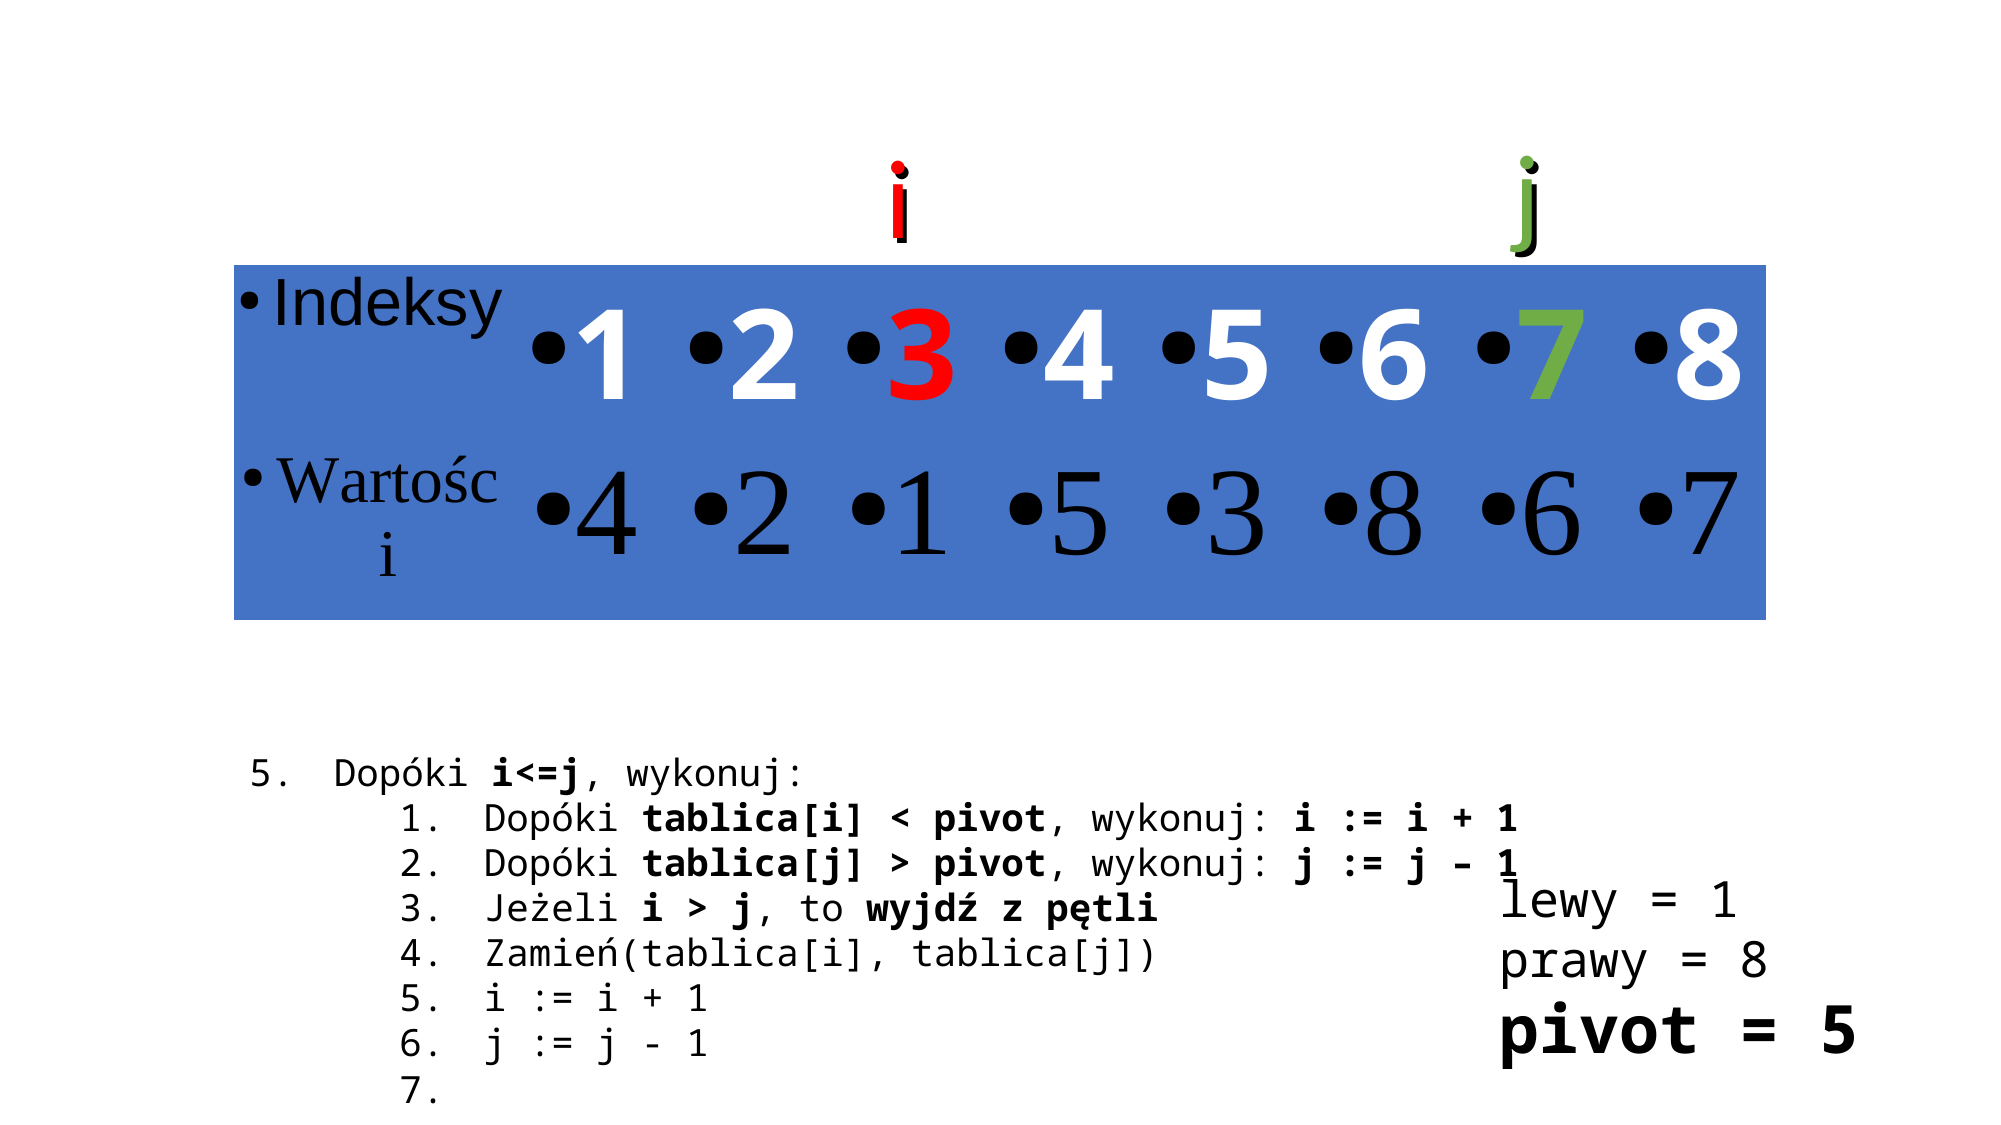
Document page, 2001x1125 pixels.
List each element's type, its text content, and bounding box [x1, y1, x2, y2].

table_cell 3 [1136, 443, 1293, 620]
text_box j [1499, 114, 1556, 264]
table_cell 2 [663, 443, 821, 620]
table_header 7 [1451, 265, 1608, 443]
table_header 5 [1136, 265, 1293, 443]
table_cell 6 [1451, 443, 1608, 620]
table_header 6 [1293, 265, 1451, 443]
table_cell Wartości [234, 443, 506, 620]
table_header Indeksy [234, 265, 506, 443]
table_header 3 [821, 265, 978, 443]
table_header 8 [1608, 265, 1766, 443]
text_box Dopóki i<=j, wykonuj: Dopóki tablica[i] < pivot, wykonuj: i := i + 1 Dopóki tablica[j] > pivot, wykonuj: j := j – 1 Jeżeli i > j, to wyjdź z pętli Zamień(tablica[i], tablica[j]) i := i + 1 j := j - 1 [234, 740, 1382, 1120]
table_header 1 [506, 265, 663, 443]
table_cell 4 [506, 443, 663, 620]
text_box i [870, 119, 926, 269]
text_box lewy = 1 prawy = 8 pivot = 5 [1484, 859, 1849, 1077]
table_cell 1 [821, 443, 978, 620]
table_header 4 [978, 265, 1136, 443]
table_cell 8 [1293, 443, 1451, 620]
table_header 2 [663, 265, 821, 443]
table_cell 7 [1608, 443, 1766, 620]
table_cell 5 [978, 443, 1136, 620]
